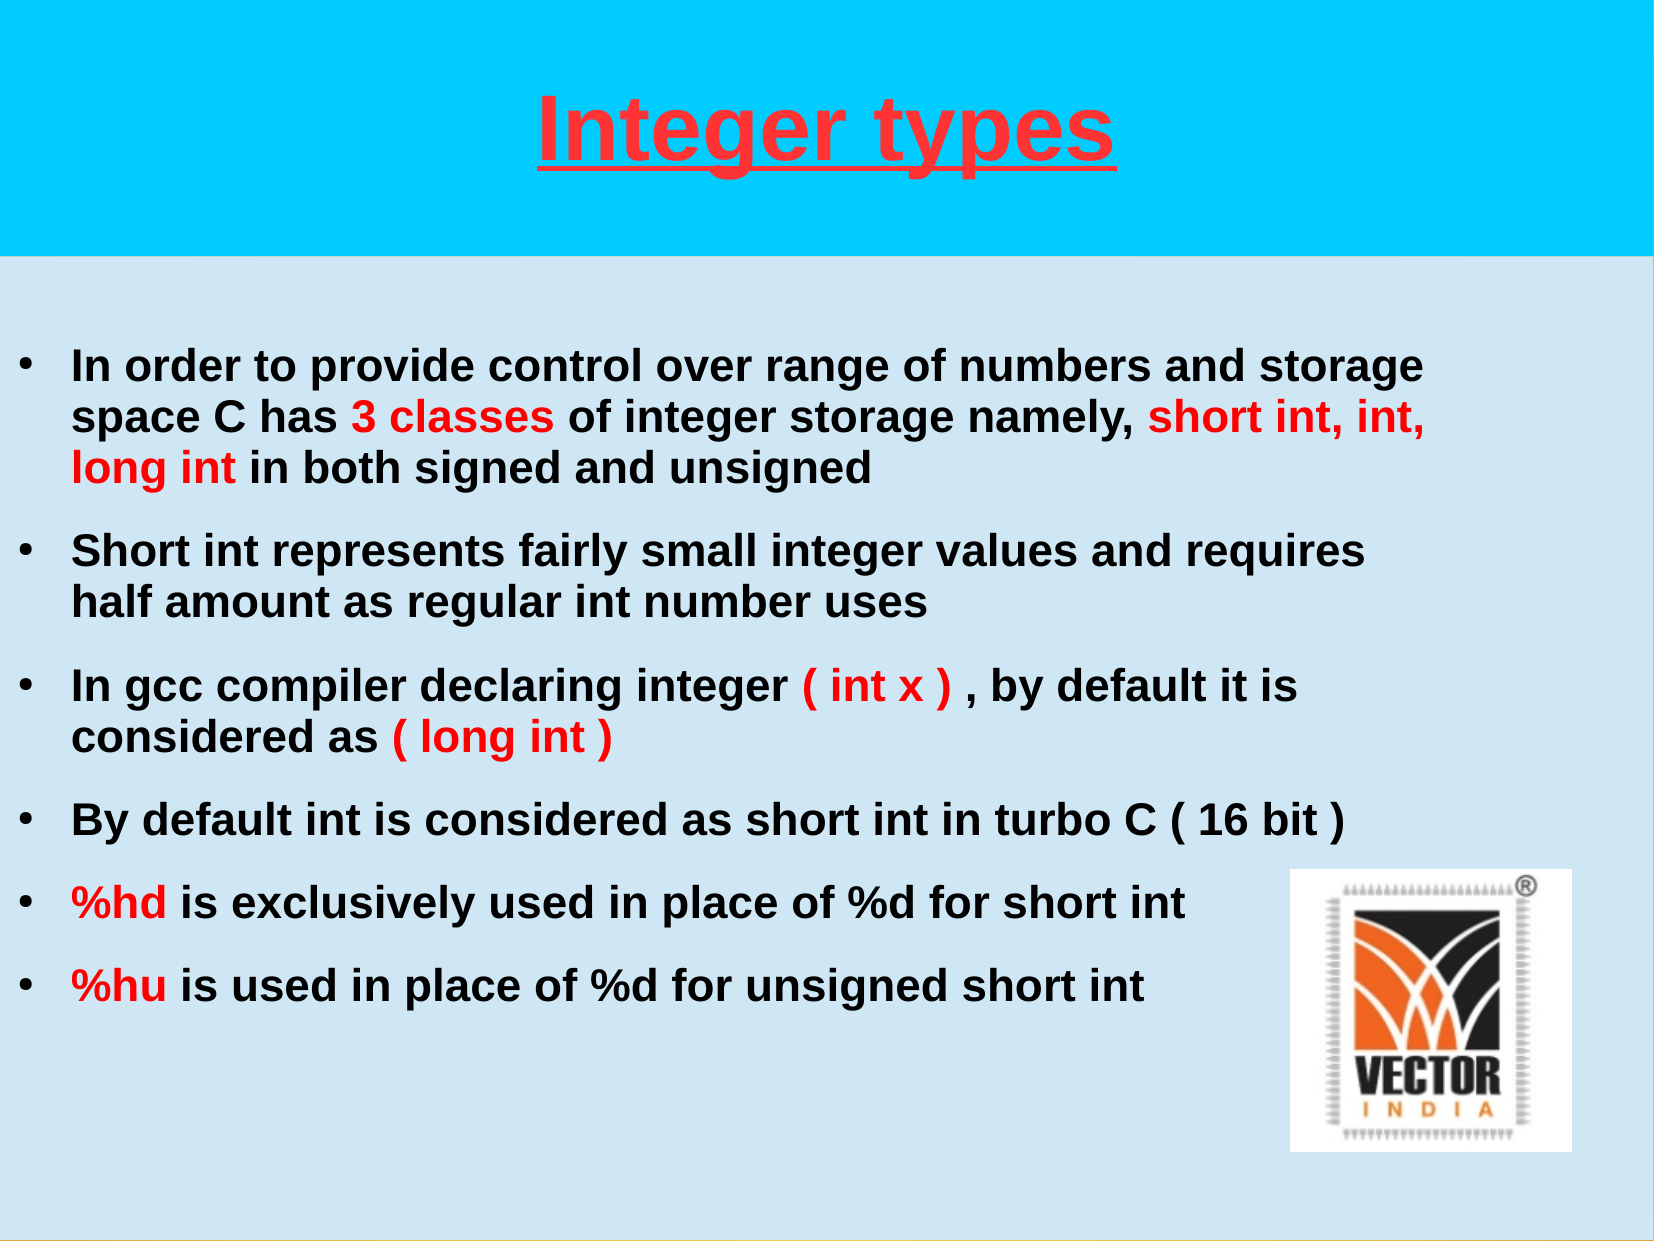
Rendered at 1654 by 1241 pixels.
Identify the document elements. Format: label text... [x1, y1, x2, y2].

title Integer types [0, 0, 1654, 256]
list In order to provide control over range of numbers and storage space C has 3 classes of integer storage namely, short int, int, long int in both signed and unsigned Short int represents fairly small integer values and requires half amount as regular int number uses In gcc compiler declaring integer ( int x ) , by default it is considered as ( long int ) By default int is considered as short int in turbo C ( 16 bit ) %hd is exclusively used in place of %d for short int %hu is used in place of %d for unsigned short int [0, 256, 1654, 1241]
picture [1290, 869, 1572, 1152]
